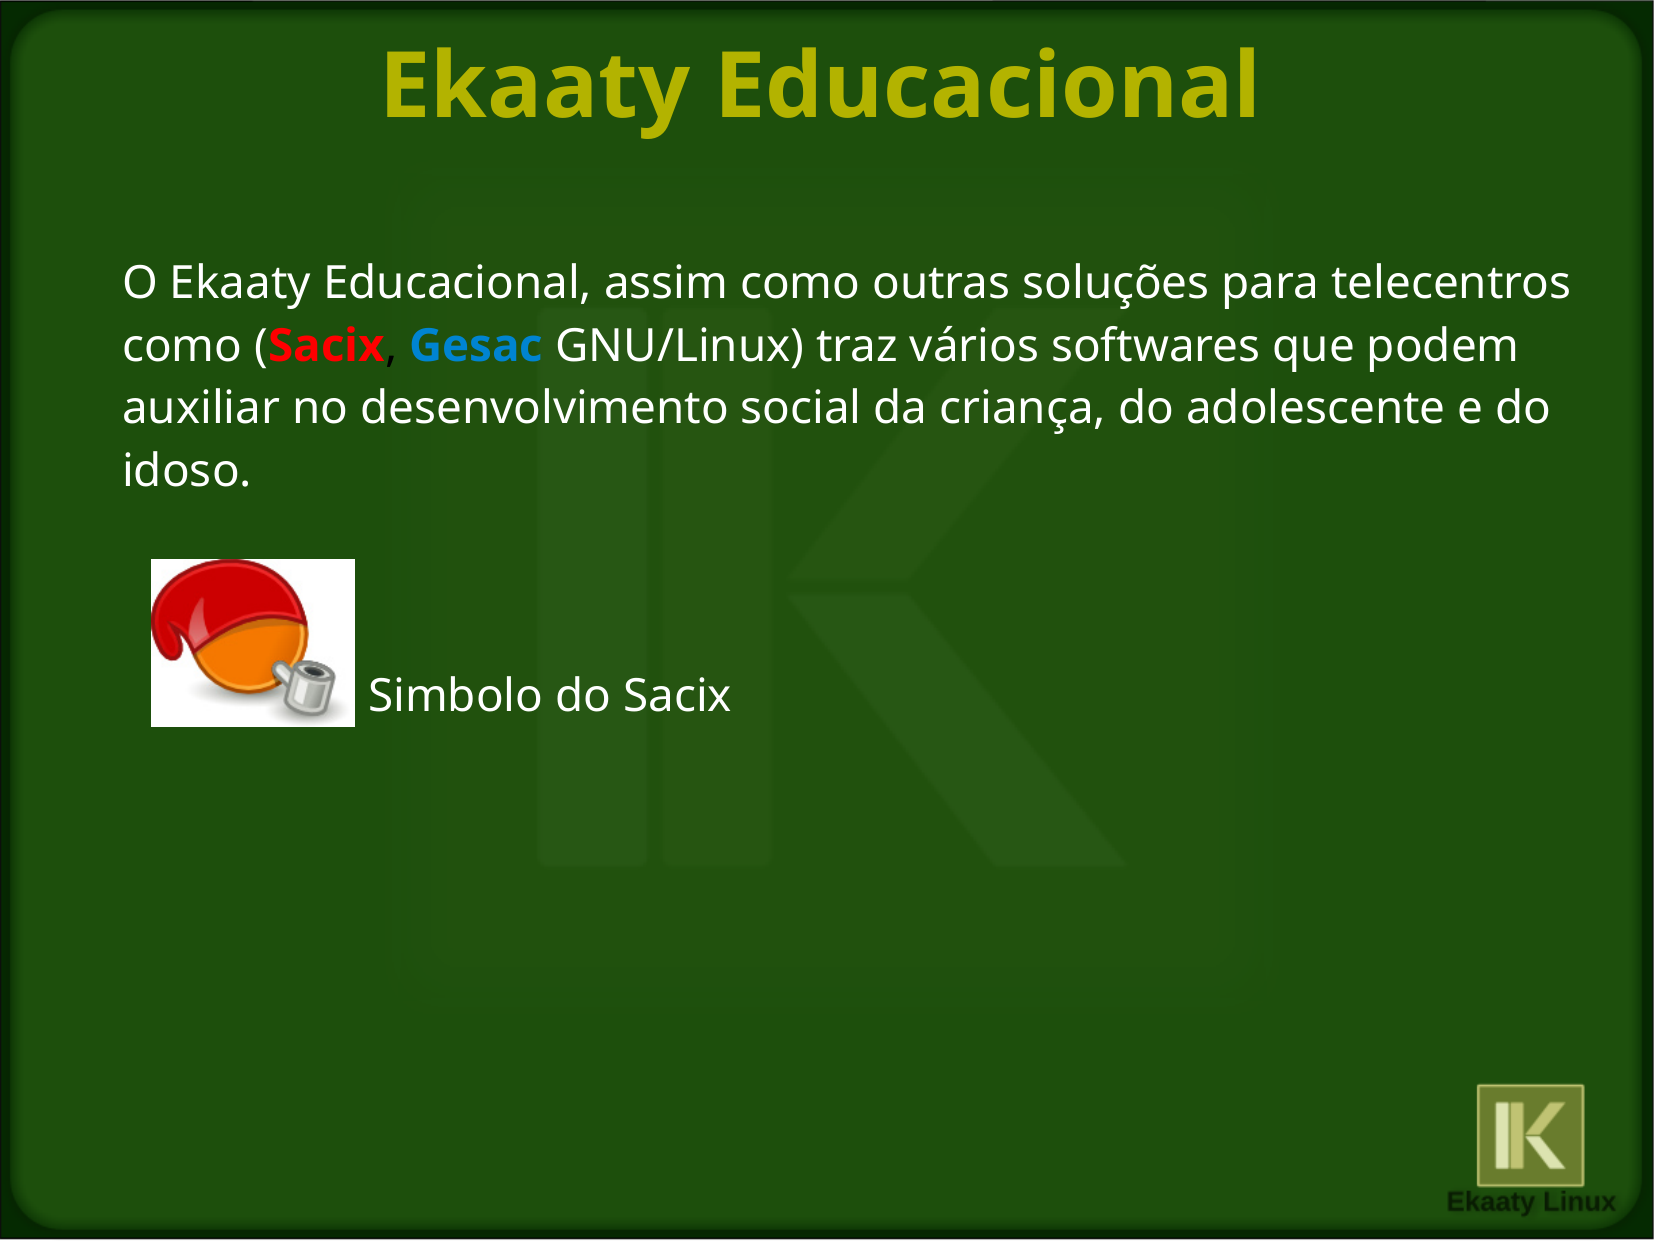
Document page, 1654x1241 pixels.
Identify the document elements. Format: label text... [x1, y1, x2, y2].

text_box Simbolo do Sacix [353, 655, 827, 727]
title Ekaaty Educacional [77, 16, 1566, 148]
text_box O Ekaaty Educacional, assim como outras soluções para telecentros como (Sacix, Gesac GNU/Linux) traz vários softwares que podem auxiliar no desenvolvimento social da criança, do adolescente e do idoso. [107, 242, 1603, 656]
picture [0, 0, 1654, 1241]
